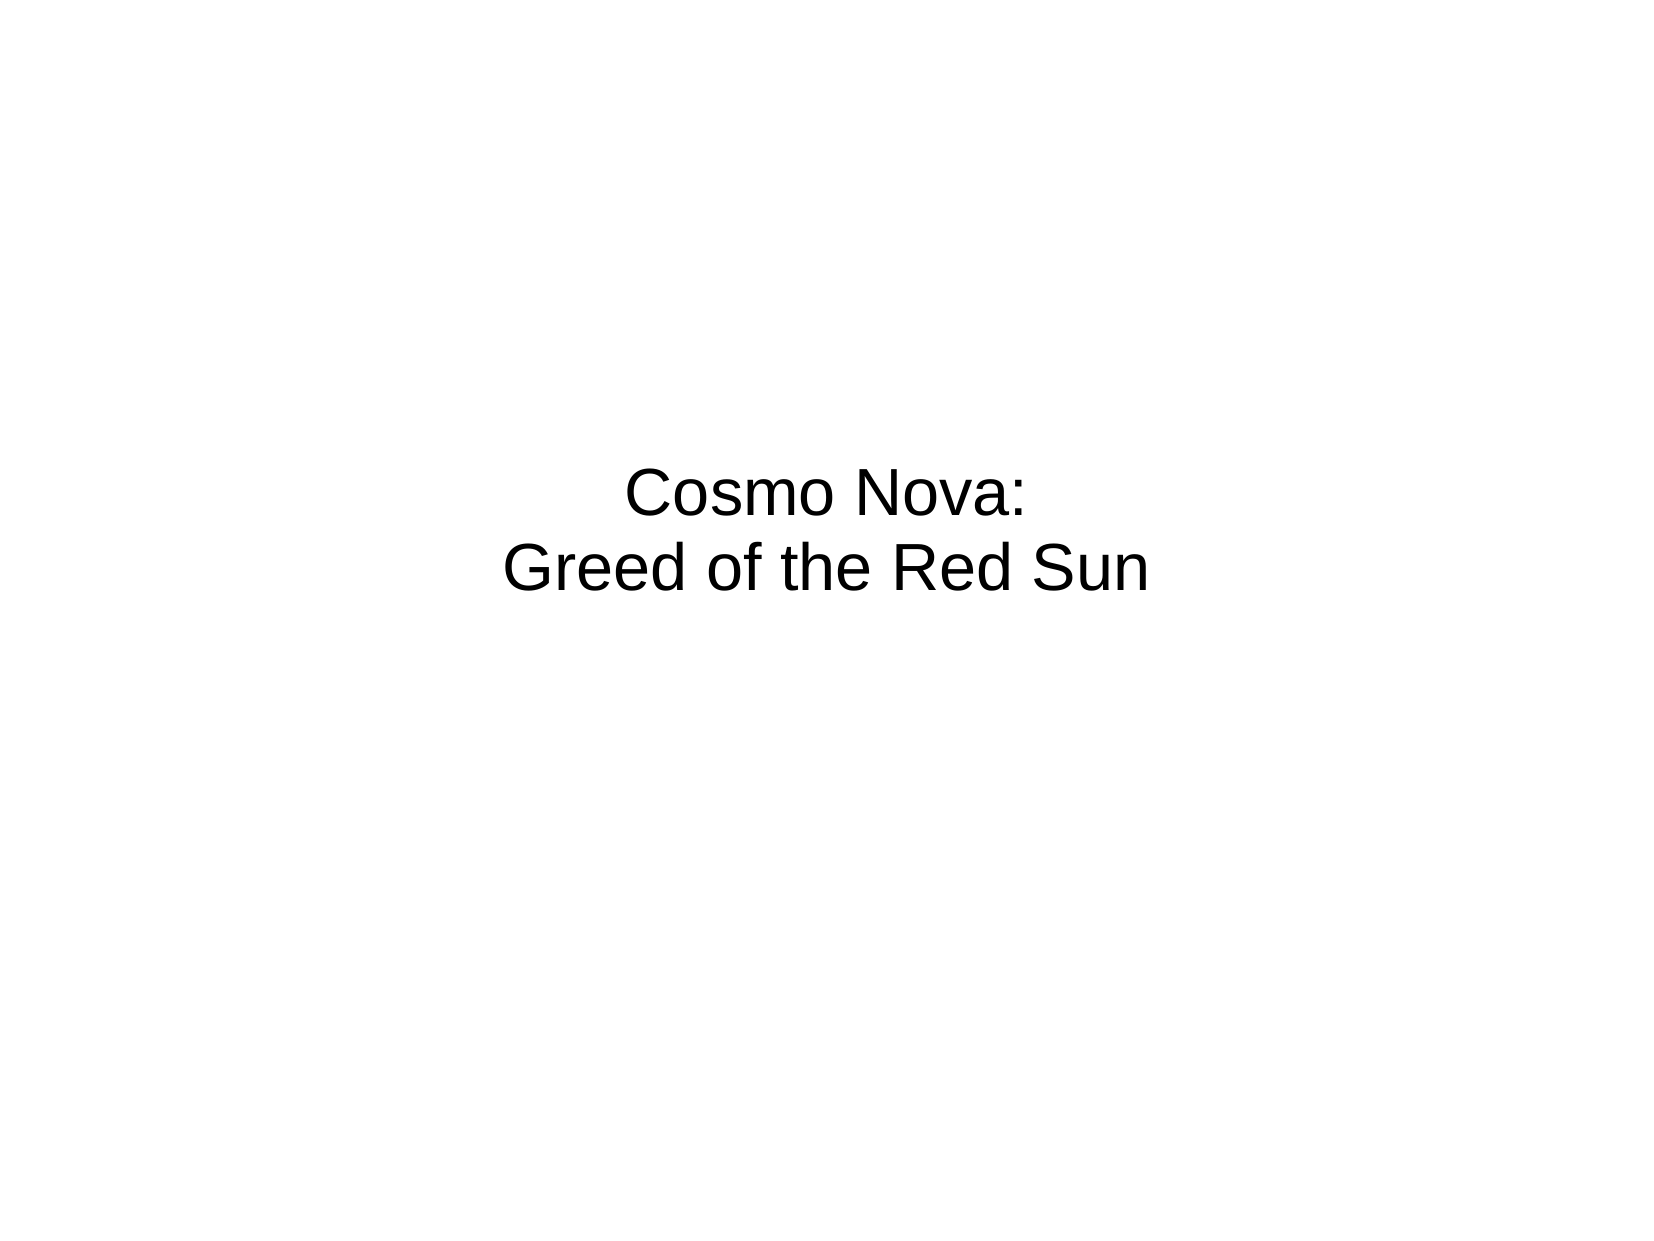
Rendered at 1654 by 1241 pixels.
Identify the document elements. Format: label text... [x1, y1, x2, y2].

subtitle Cosmo Nova: Greed of the Red Sun [82, 49, 1571, 1010]
